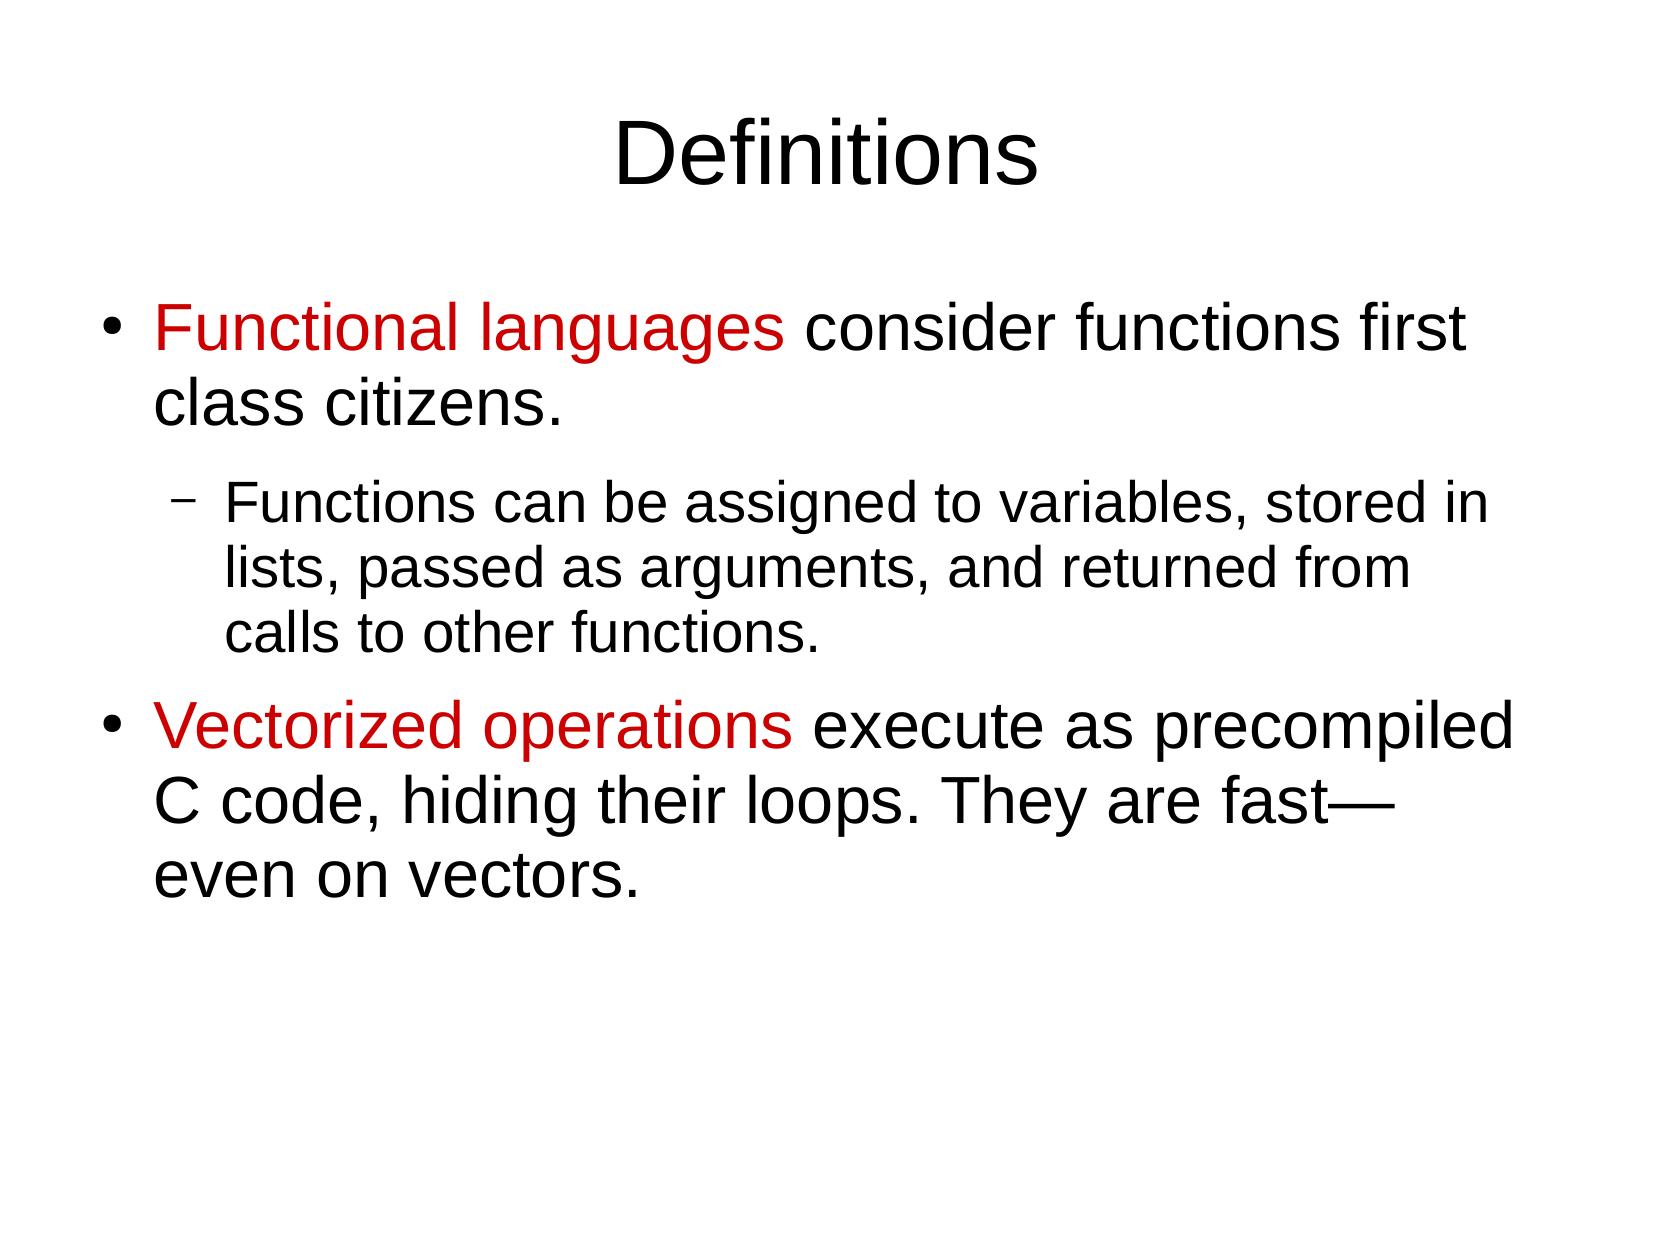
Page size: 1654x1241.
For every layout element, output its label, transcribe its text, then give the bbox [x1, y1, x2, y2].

list Functional languages consider functions first class citizens. Functions can be assigned to variables, stored in lists, passed as arguments, and returned from calls to other functions. Vectorized operations execute as precompiled C code, hiding their loops. They are fast—even on vectors. [82, 290, 1538, 1010]
title Definitions [82, 49, 1571, 257]
